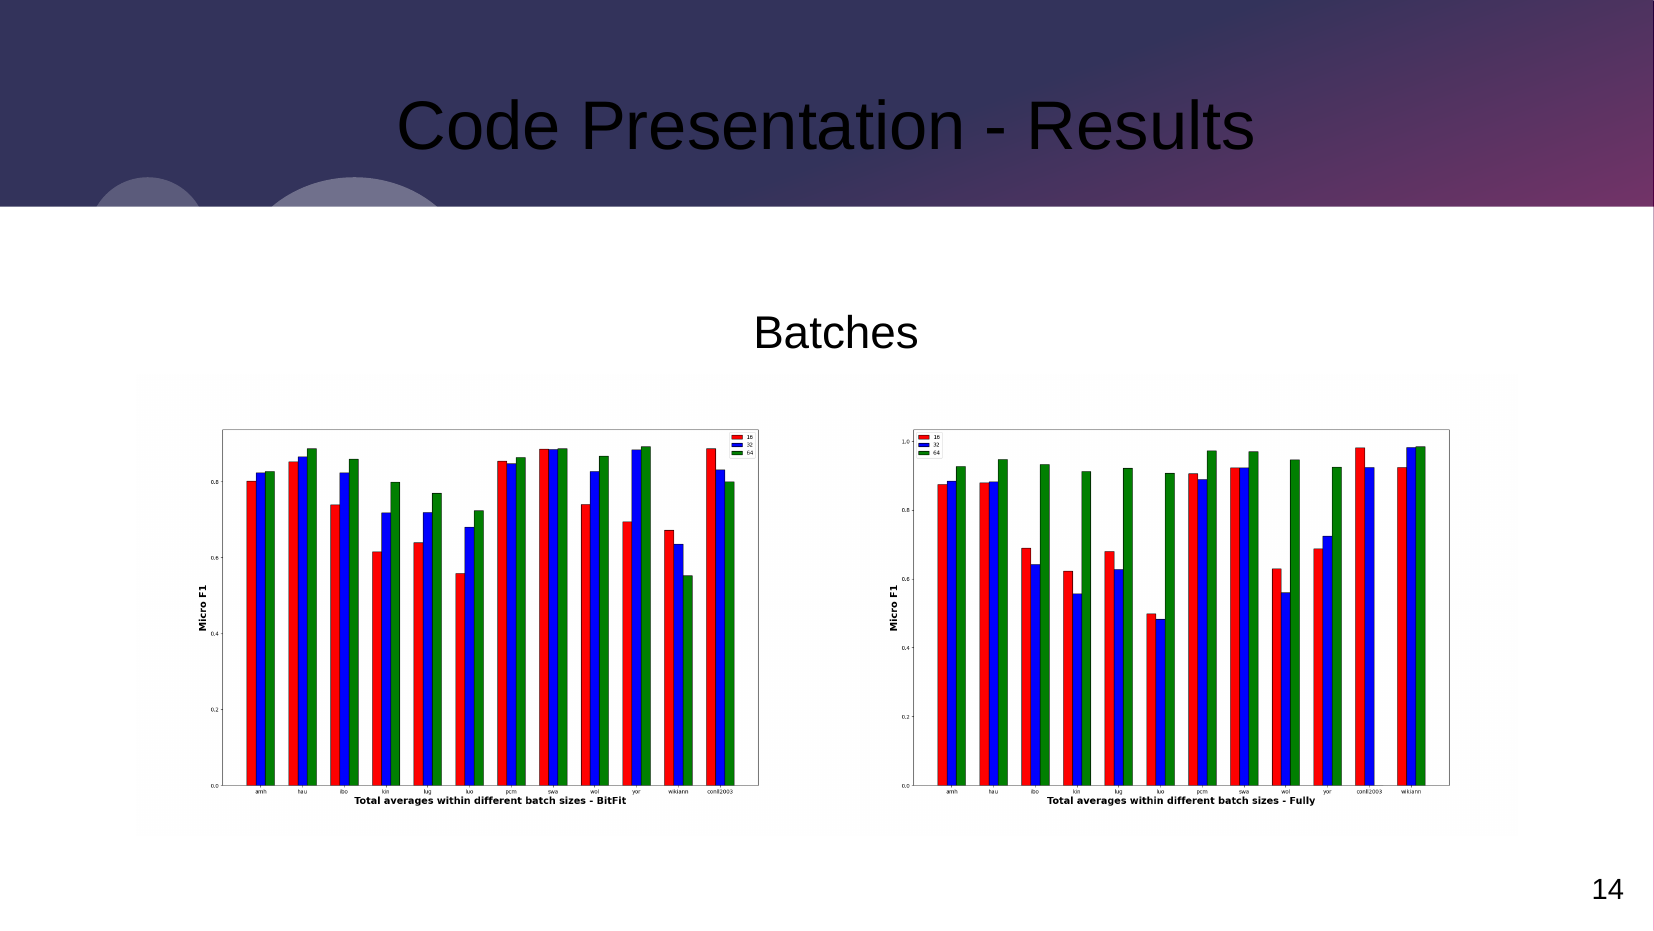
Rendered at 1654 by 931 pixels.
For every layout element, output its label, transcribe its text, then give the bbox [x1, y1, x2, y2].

text_box Batches [630, 300, 1043, 367]
picture [136, 374, 1518, 836]
title Code Presentation - Results [88, 44, 1565, 207]
